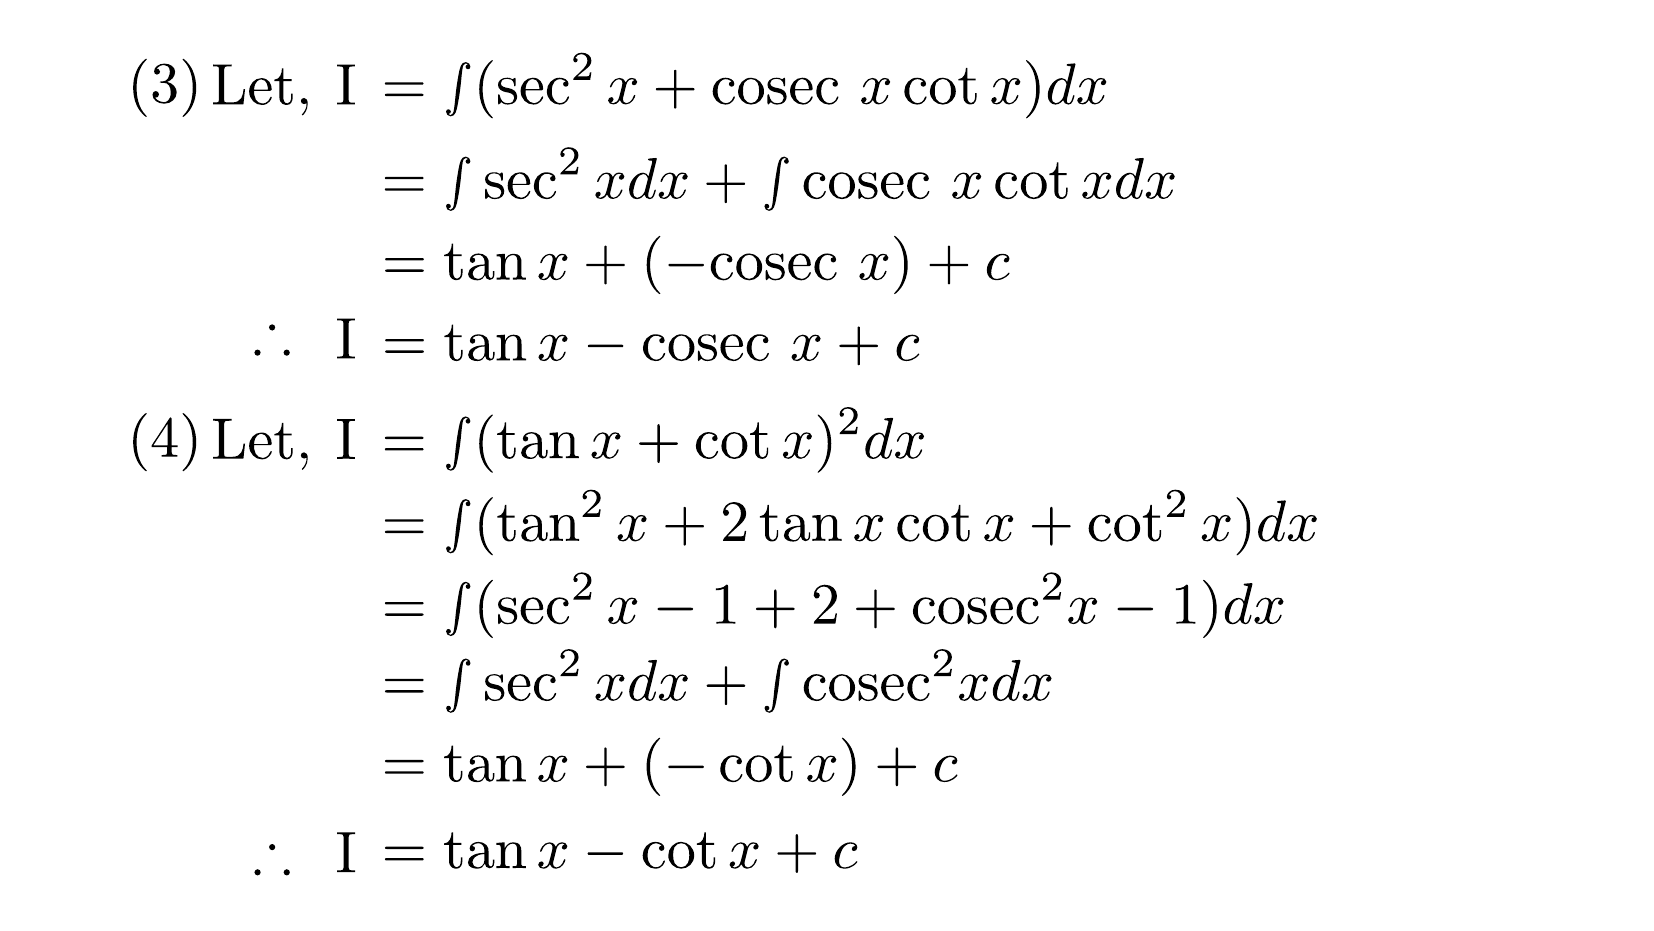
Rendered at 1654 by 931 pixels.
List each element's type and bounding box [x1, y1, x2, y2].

text_box [384, 52, 1107, 119]
text_box [213, 418, 308, 470]
text_box [384, 407, 925, 473]
title [35, 31, 1607, 880]
text_box [213, 64, 308, 116]
text_box [384, 832, 858, 873]
text_box [384, 572, 1284, 639]
text_box [130, 58, 197, 117]
text_box [337, 64, 355, 105]
text_box [384, 324, 920, 366]
text_box [384, 147, 1175, 211]
text_box [337, 318, 355, 359]
text_box [337, 418, 355, 459]
text_box [337, 832, 356, 873]
text_box [130, 413, 197, 472]
text_box [384, 649, 1052, 713]
text_box [254, 324, 290, 356]
text_box [384, 737, 958, 796]
text_box [384, 489, 1317, 556]
text_box [384, 235, 1010, 295]
text_box [254, 844, 290, 876]
